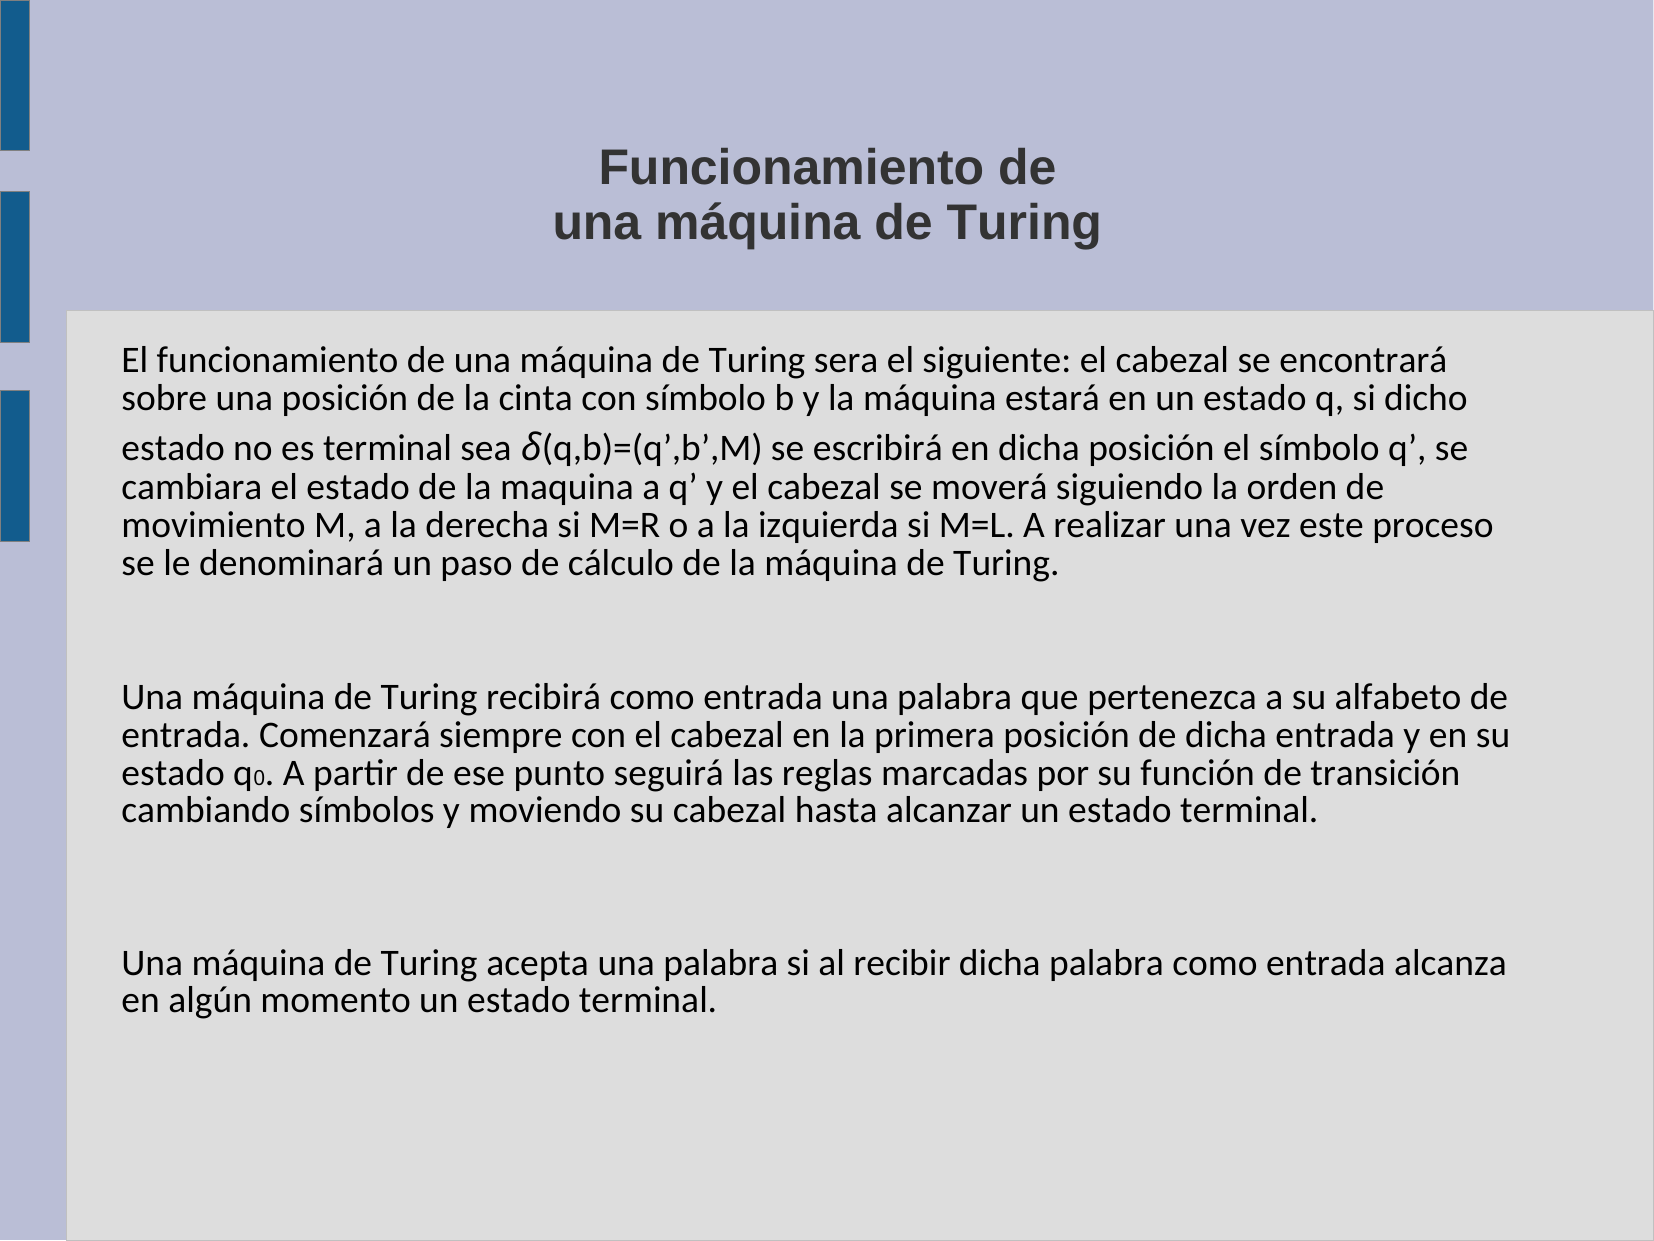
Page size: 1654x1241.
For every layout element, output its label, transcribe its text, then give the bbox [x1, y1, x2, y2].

list El funcionamiento de una máquina de Turing sera el siguiente: el cabezal se encontrará sobre una posición de la cinta con símbolo b y la máquina estará en un estado q, si dicho estado no es terminal sea δ(q,b)=(q’,b’,M) se escribirá en dicha posición el símbolo q’, se cambiara el estado de la maquina a q’ y el cabezal se moverá siguiendo la orden de movimiento M, a la derecha si M=R o a la izquierda si M=L. A realizar una vez este proceso se le denominará un paso de cálculo de la máquina de Turing. Una máquina de Turing recibirá como entrada una palabra que pertenezca a su alfabeto de entrada. Comenzará siempre con el cabezal en la primera posición de dicha entrada y en su estado q0. A partir de ese punto seguirá las reglas marcadas por su función de transición cambiando símbolos y moviendo su cabezal hasta alcanzar un estado terminal. Una máquina de Turing acepta una palabra si al recibir dicha palabra como entrada alcanza en algún momento un estado terminal. [121, 344, 1534, 1127]
title Funcionamiento de una máquina de Turing [121, 91, 1534, 299]
